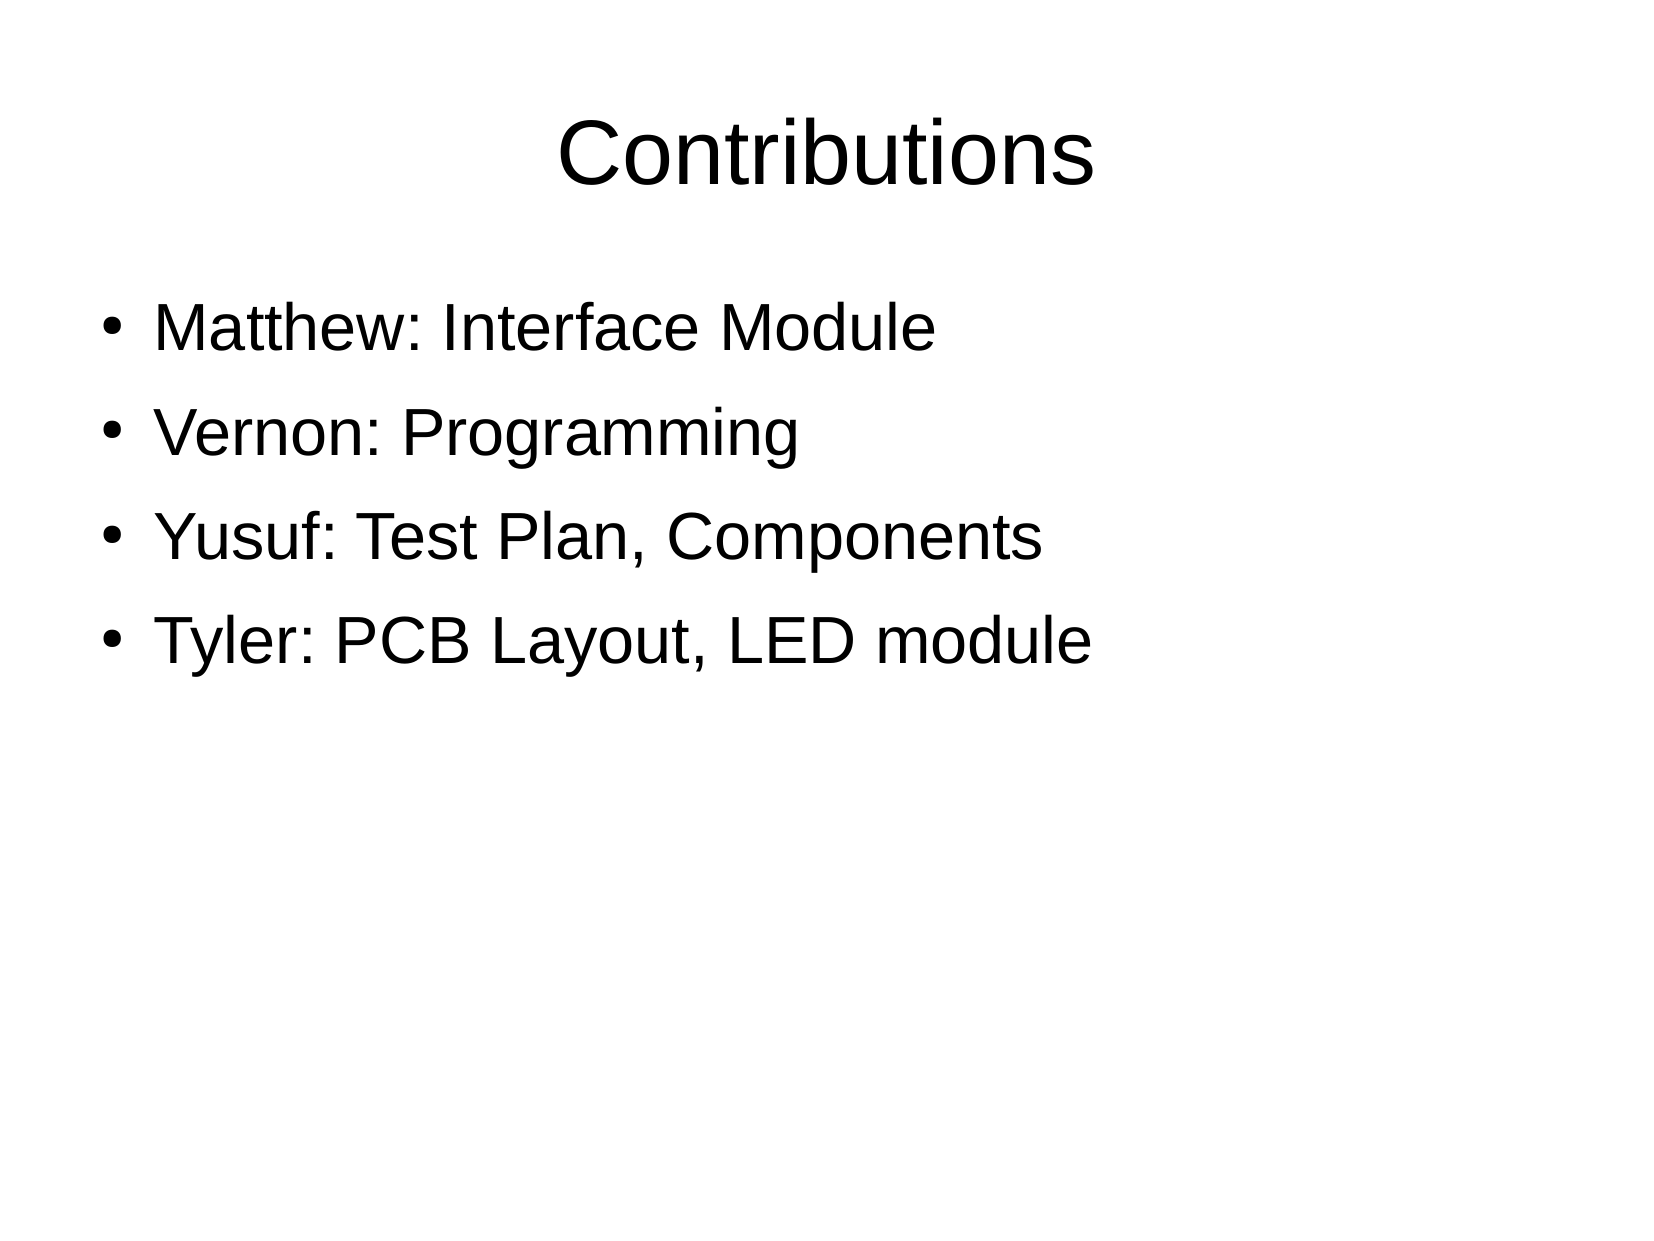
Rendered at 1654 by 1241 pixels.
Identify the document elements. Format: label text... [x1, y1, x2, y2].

list Matthew: Interface Module Vernon: Programming Yusuf: Test Plan, Components Tyler: PCB Layout, LED module [82, 290, 1538, 1010]
title Contributions [82, 49, 1571, 257]
